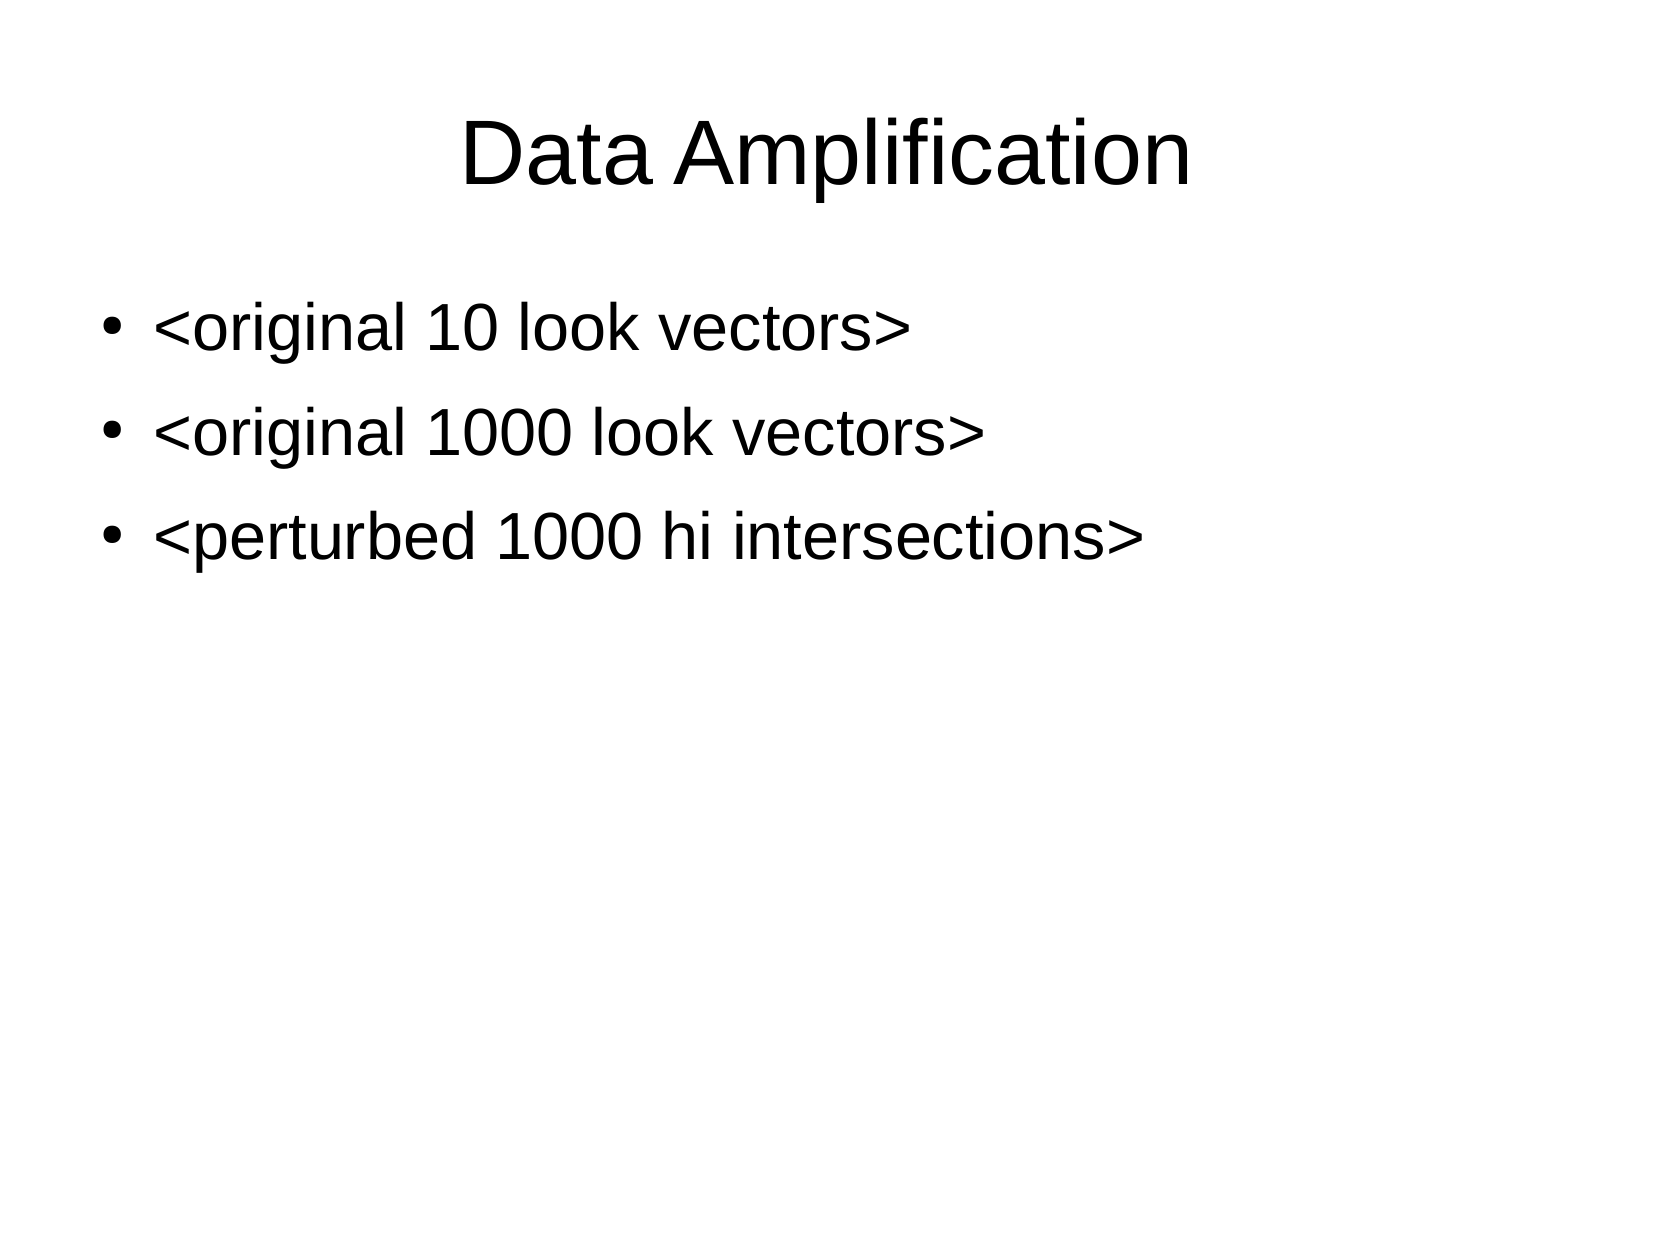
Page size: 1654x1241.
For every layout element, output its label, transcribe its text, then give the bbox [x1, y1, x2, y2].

title Data Amplification [82, 49, 1571, 257]
list <original 10 look vectors> <original 1000 look vectors> <perturbed 1000 hi intersections> [82, 290, 1571, 1010]
